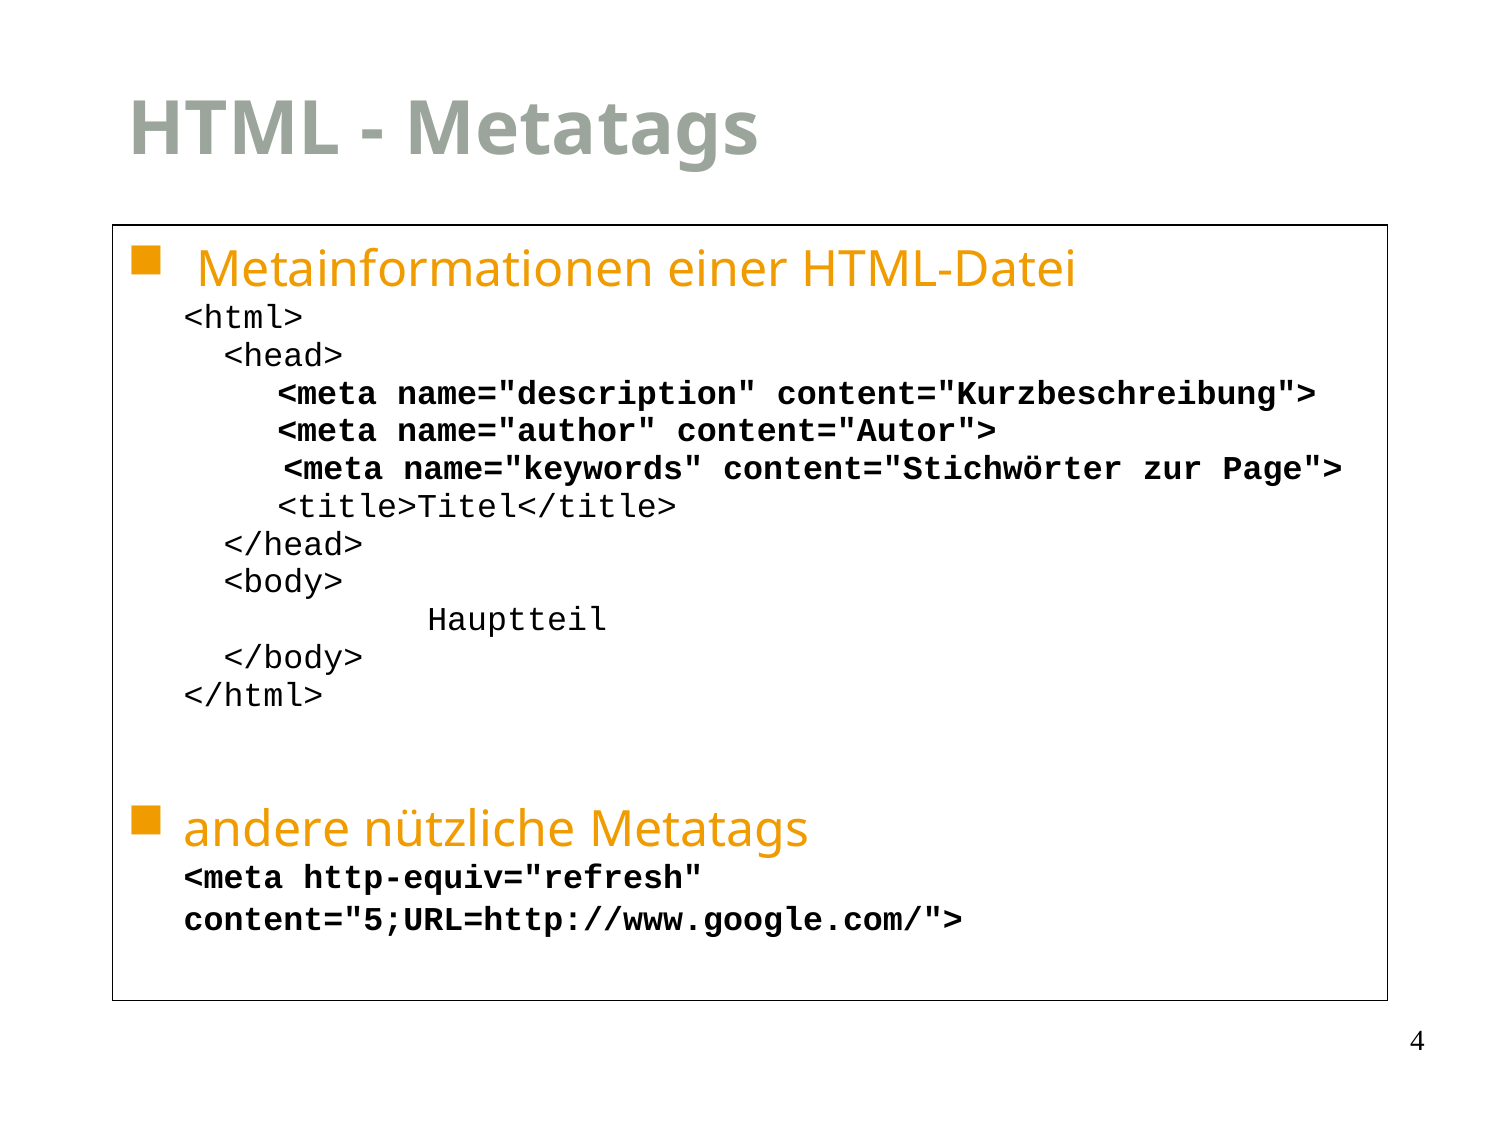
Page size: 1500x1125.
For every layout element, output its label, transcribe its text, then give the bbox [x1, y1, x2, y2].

title HTML - Metatags [112, 71, 1388, 179]
list Metainformationen einer HTML-Datei <html> <head> <meta name="description" content="Kurzbeschreibung"> <meta name="author" content="Autor"> <meta name="keywords" content="Stichwörter zur Page"> <title>Titel</title> </head> <body> Hauptteil </body> </html> andere nützliche Metatags <meta http-equiv="refresh" content="5;URL=http://www.google.com/"> [112, 224, 1388, 988]
